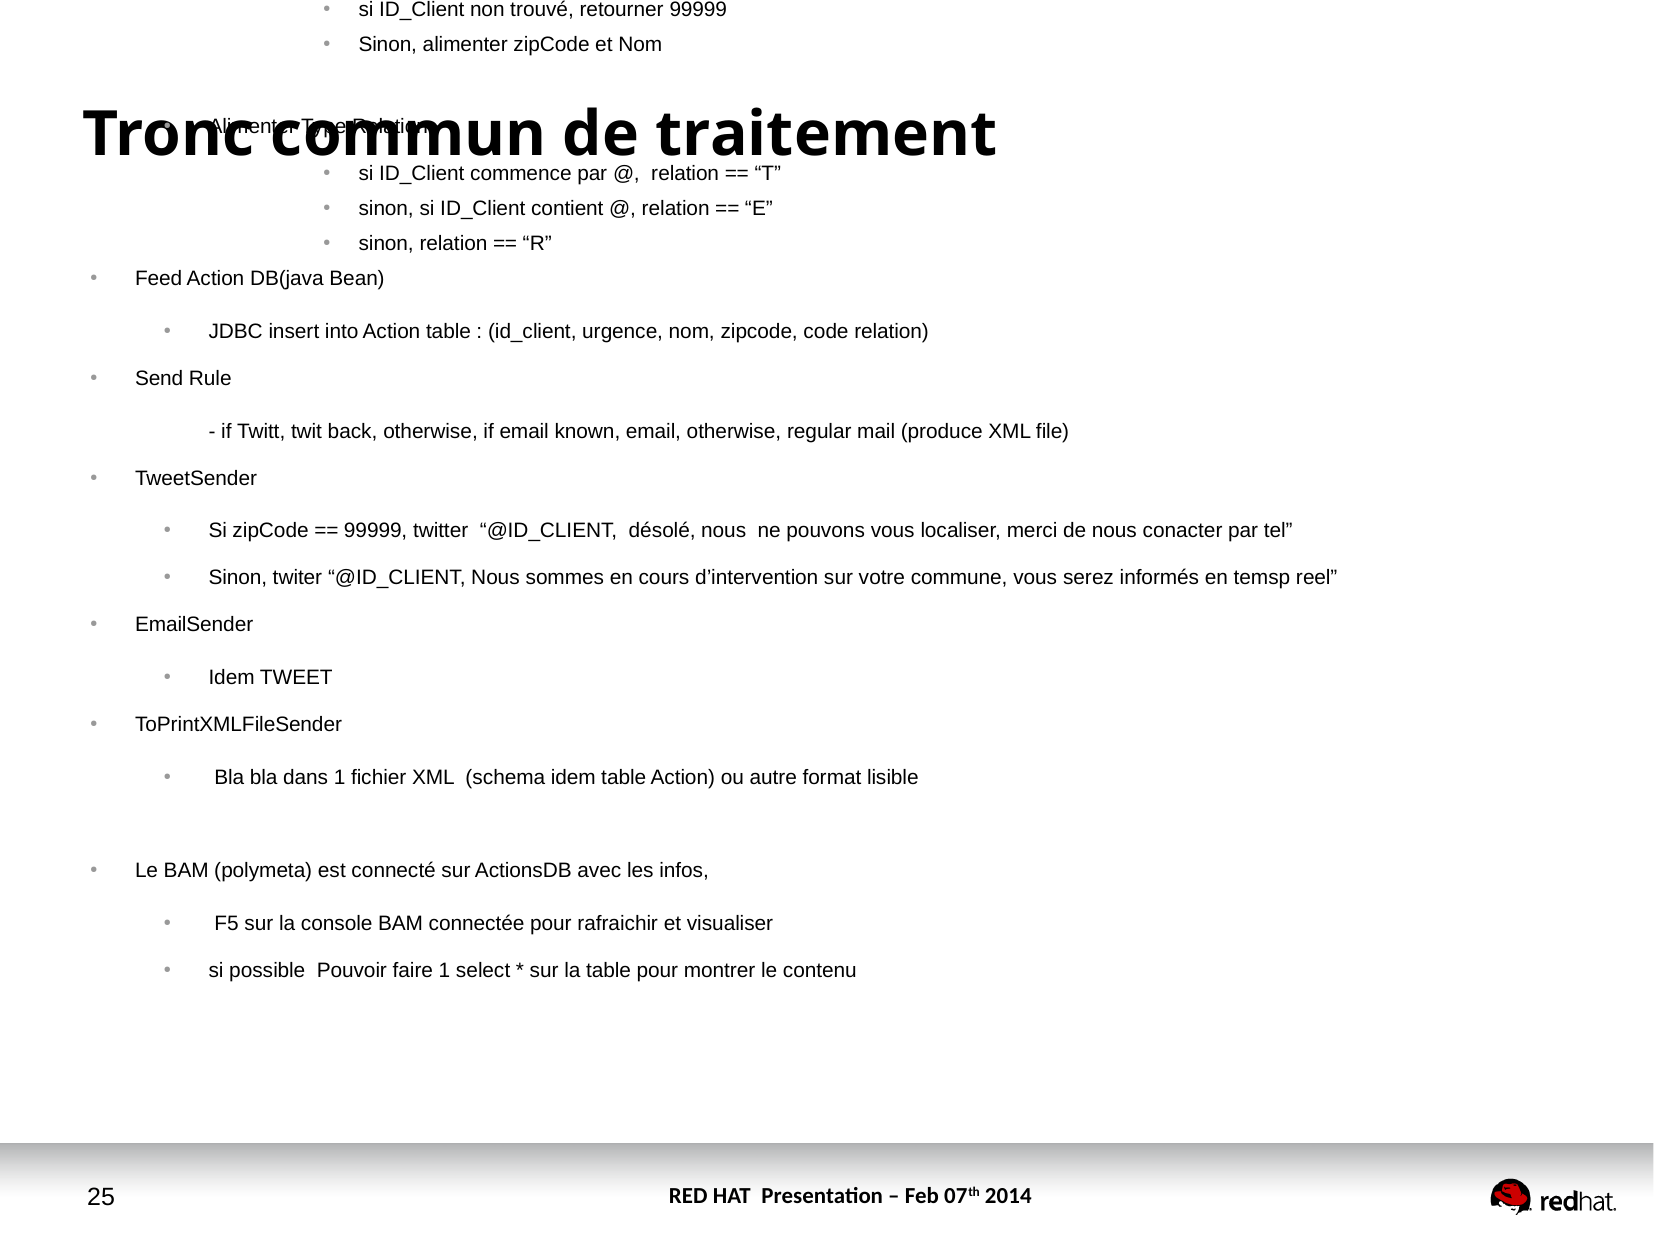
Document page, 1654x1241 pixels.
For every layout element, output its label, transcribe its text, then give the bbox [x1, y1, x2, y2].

picture [0, 1143, 1654, 1241]
list CHECK (Java Bean) Si zipCode absent, chercher dans le MOCK service (webService ?) ZipCode en fonction de l’ID_Client dans CRM, si ID_Client non trouvé, retourner 99999 Sinon, alimenter zipCode et Nom Alimenter Type Relation si ID_Client commence par @, relation == “T” sinon, si ID_Client contient @, relation == “E” sinon, relation == “R” Feed Action DB(java Bean) JDBC insert into Action table : (id_client, urgence, nom, zipcode, code relation) Send Rule - if Twitt, twit back, otherwise, if email known, email, otherwise, regular mail (produce XML file) TweetSender Si zipCode == 99999, twitter “@ID_CLIENT, désolé, nous ne pouvons vous localiser, merci de nous conacter par tel” Sinon, twiter “@ID_CLIENT, Nous sommes en cours d’intervention sur votre commune, vous serez informés en temsp reel” EmailSender Idem TWEET ToPrintXMLFileSender Bla bla dans 1 fichier XML (schema idem table Action) ou autre format lisible Le BAM (polymeta) est connecté sur ActionsDB avec les infos, F5 sur la console BAM connectée pour rafraichir et visualiser si possible Pouvoir faire 1 select * sur la table pour montrer le contenu [75, 0, 1611, 1030]
